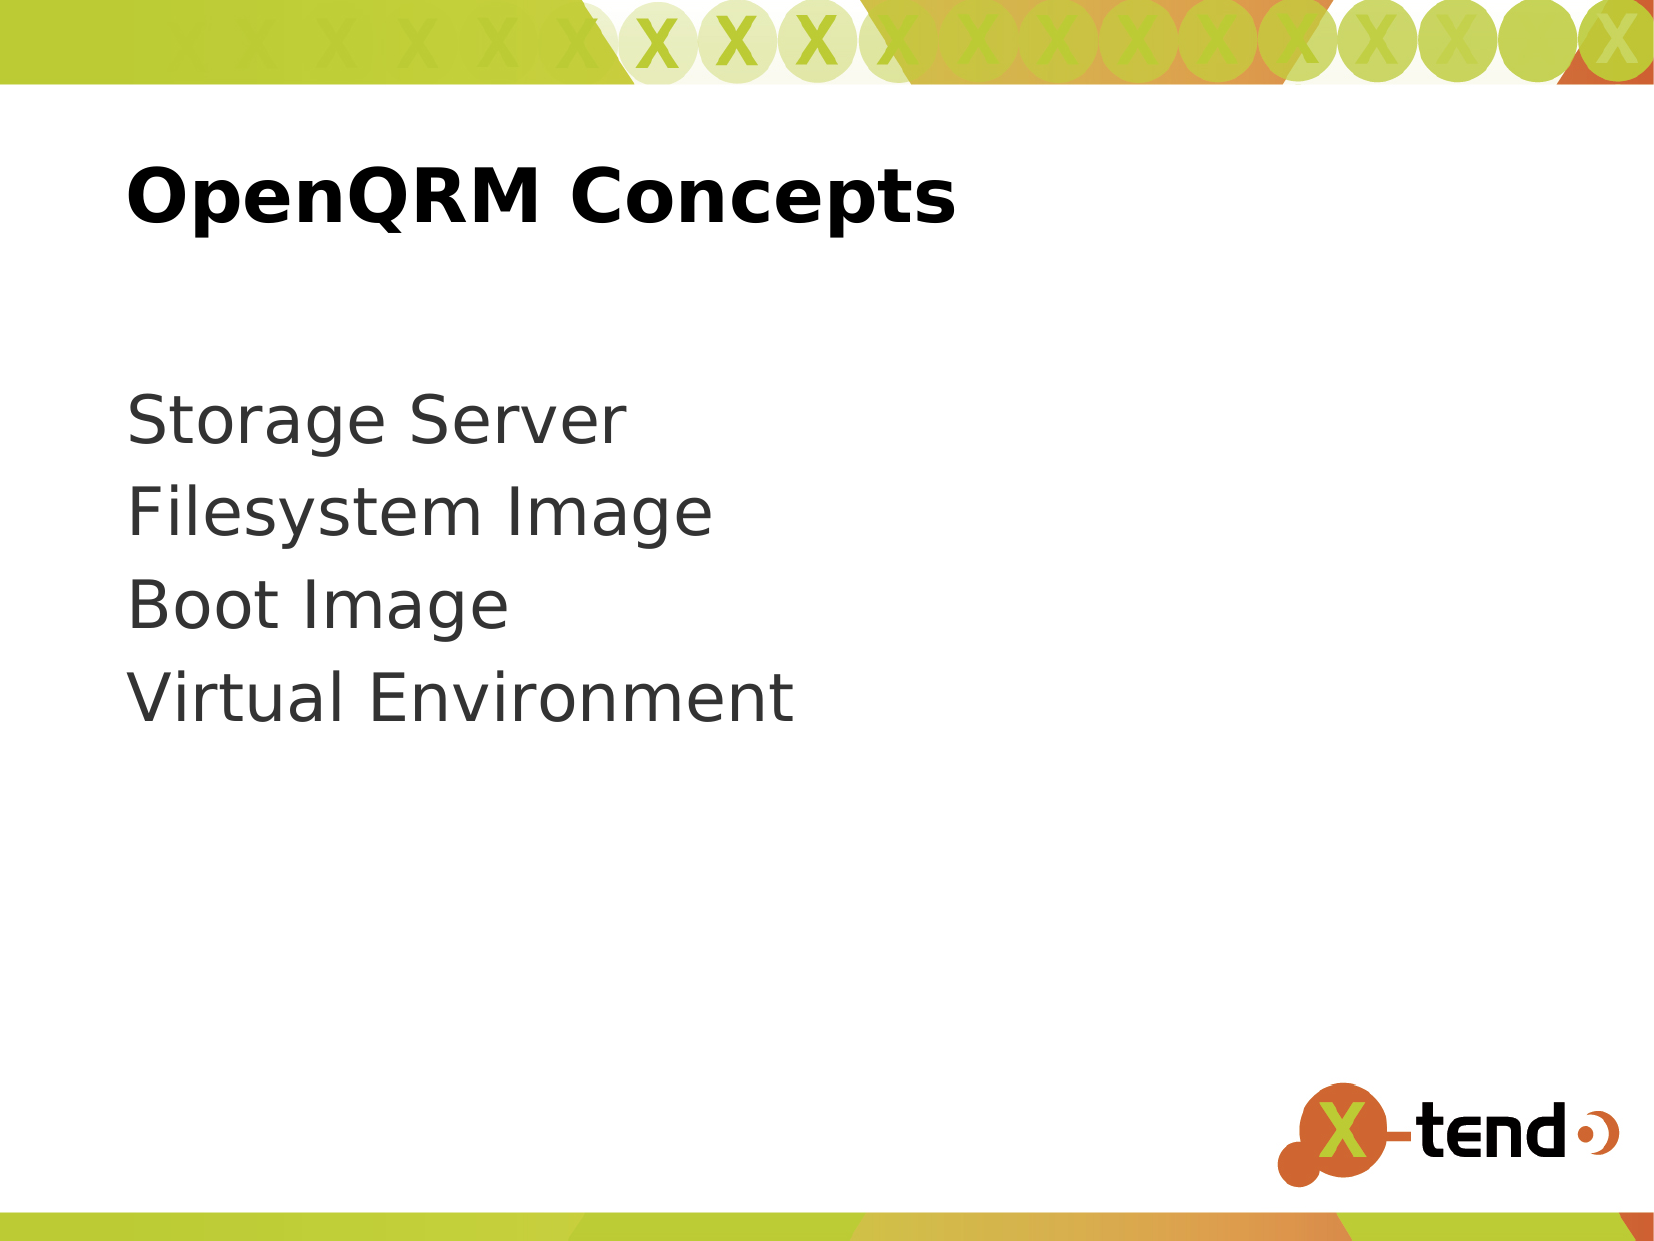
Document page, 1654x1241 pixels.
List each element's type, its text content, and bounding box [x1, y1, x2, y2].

picture [0, 0, 1654, 1241]
title OpenQRM Concepts [125, 92, 1538, 301]
text_box Storage Server Filesystem Image Boot Image Virtual Environment [125, 381, 1607, 1163]
